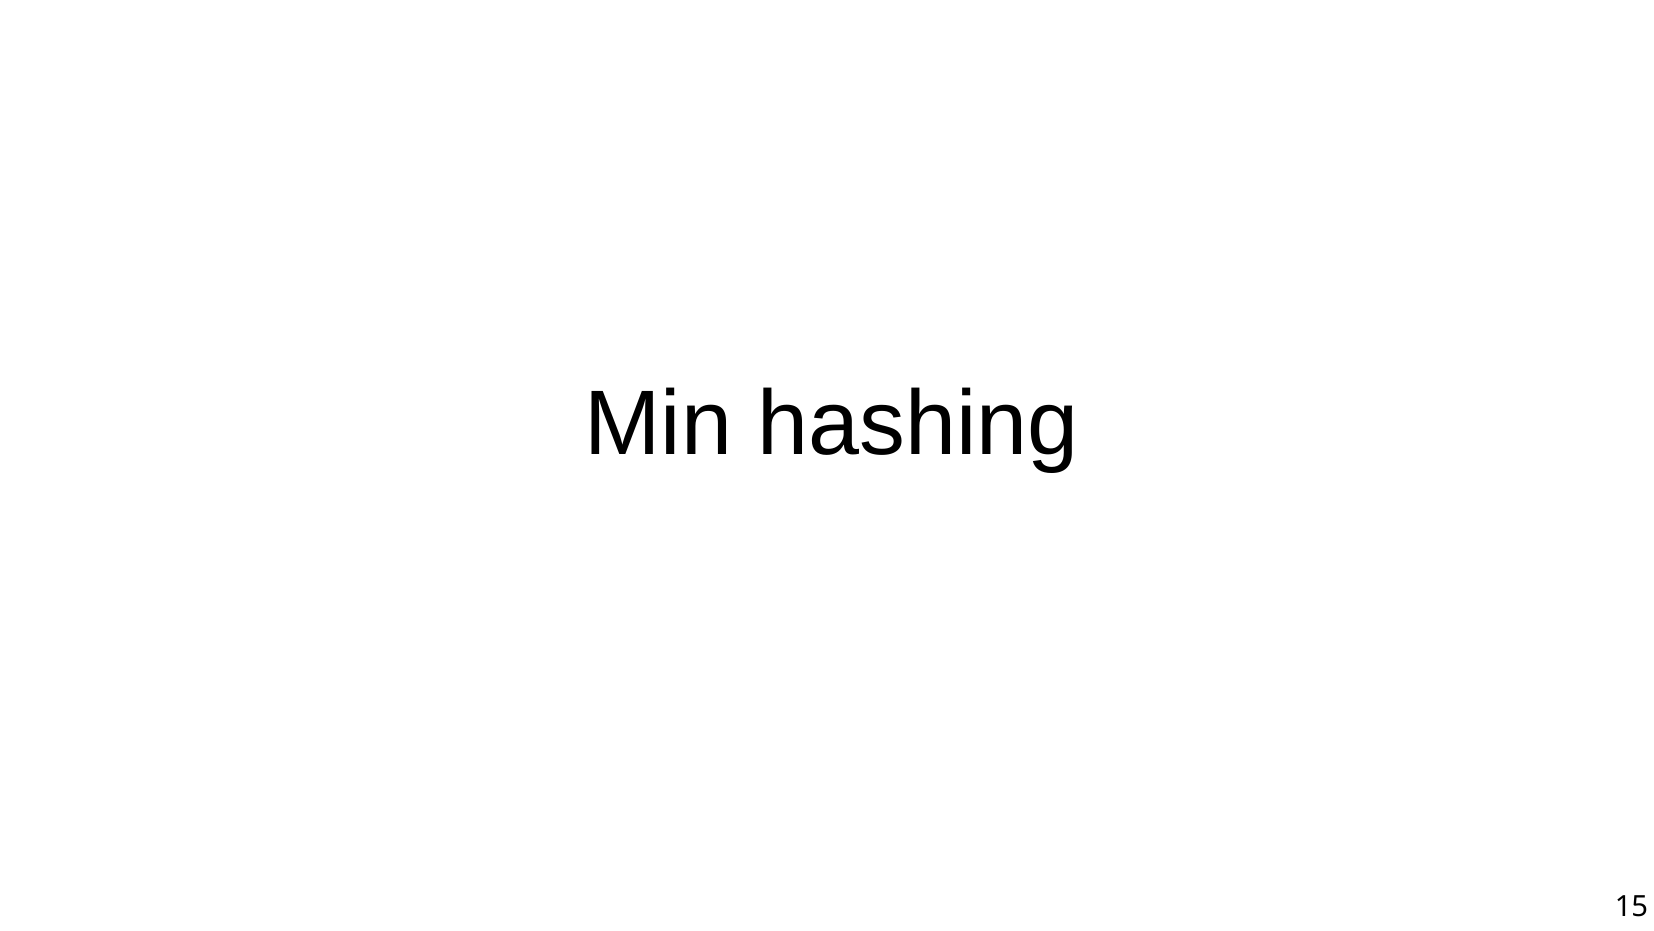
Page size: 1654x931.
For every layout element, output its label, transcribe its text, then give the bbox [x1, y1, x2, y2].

title Min hashing [87, 345, 1576, 501]
